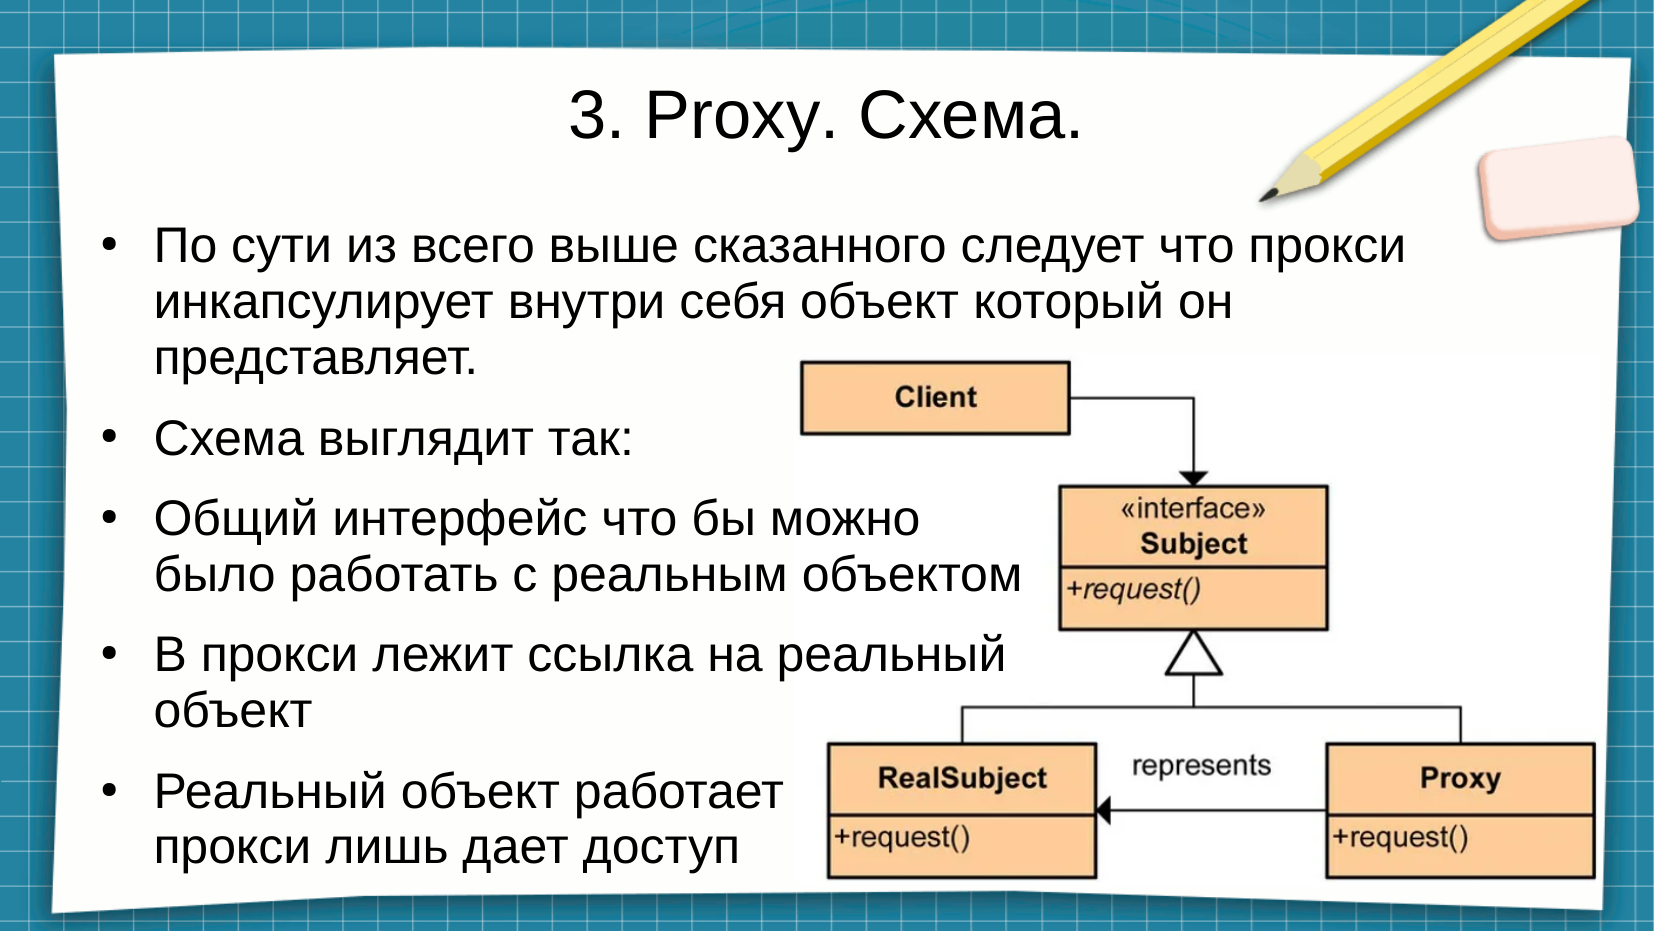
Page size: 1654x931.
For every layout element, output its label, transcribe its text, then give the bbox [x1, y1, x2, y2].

title 3. Proxy. Схема. [82, 37, 1571, 193]
list По сути из всего выше сказанного следует что прокси инкапсулирует внутри себя объект который он представляет. Схема выглядит так: Общий интерфейс что бы можно было работать с реальным объектом В прокси лежит ссылка на реальный объект Реальный объект работает прокси лишь дает доступ [82, 217, 1571, 916]
picture [0, 0, 1654, 931]
